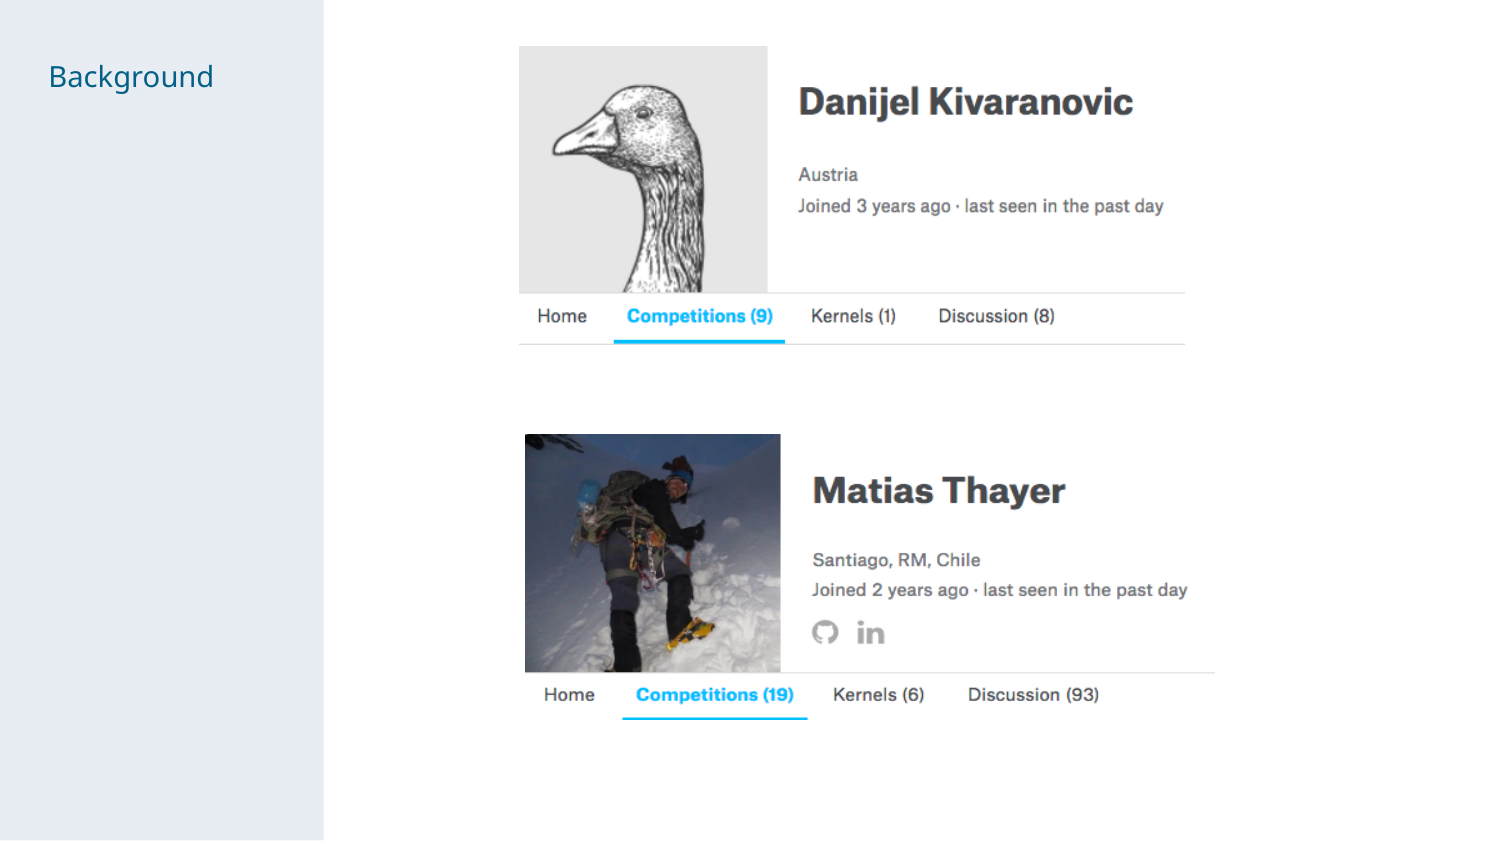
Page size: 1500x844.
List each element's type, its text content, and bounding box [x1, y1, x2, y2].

text_box Background [33, 50, 292, 101]
text_box [0, 0, 324, 841]
picture [519, 46, 1185, 345]
picture [525, 434, 1215, 720]
